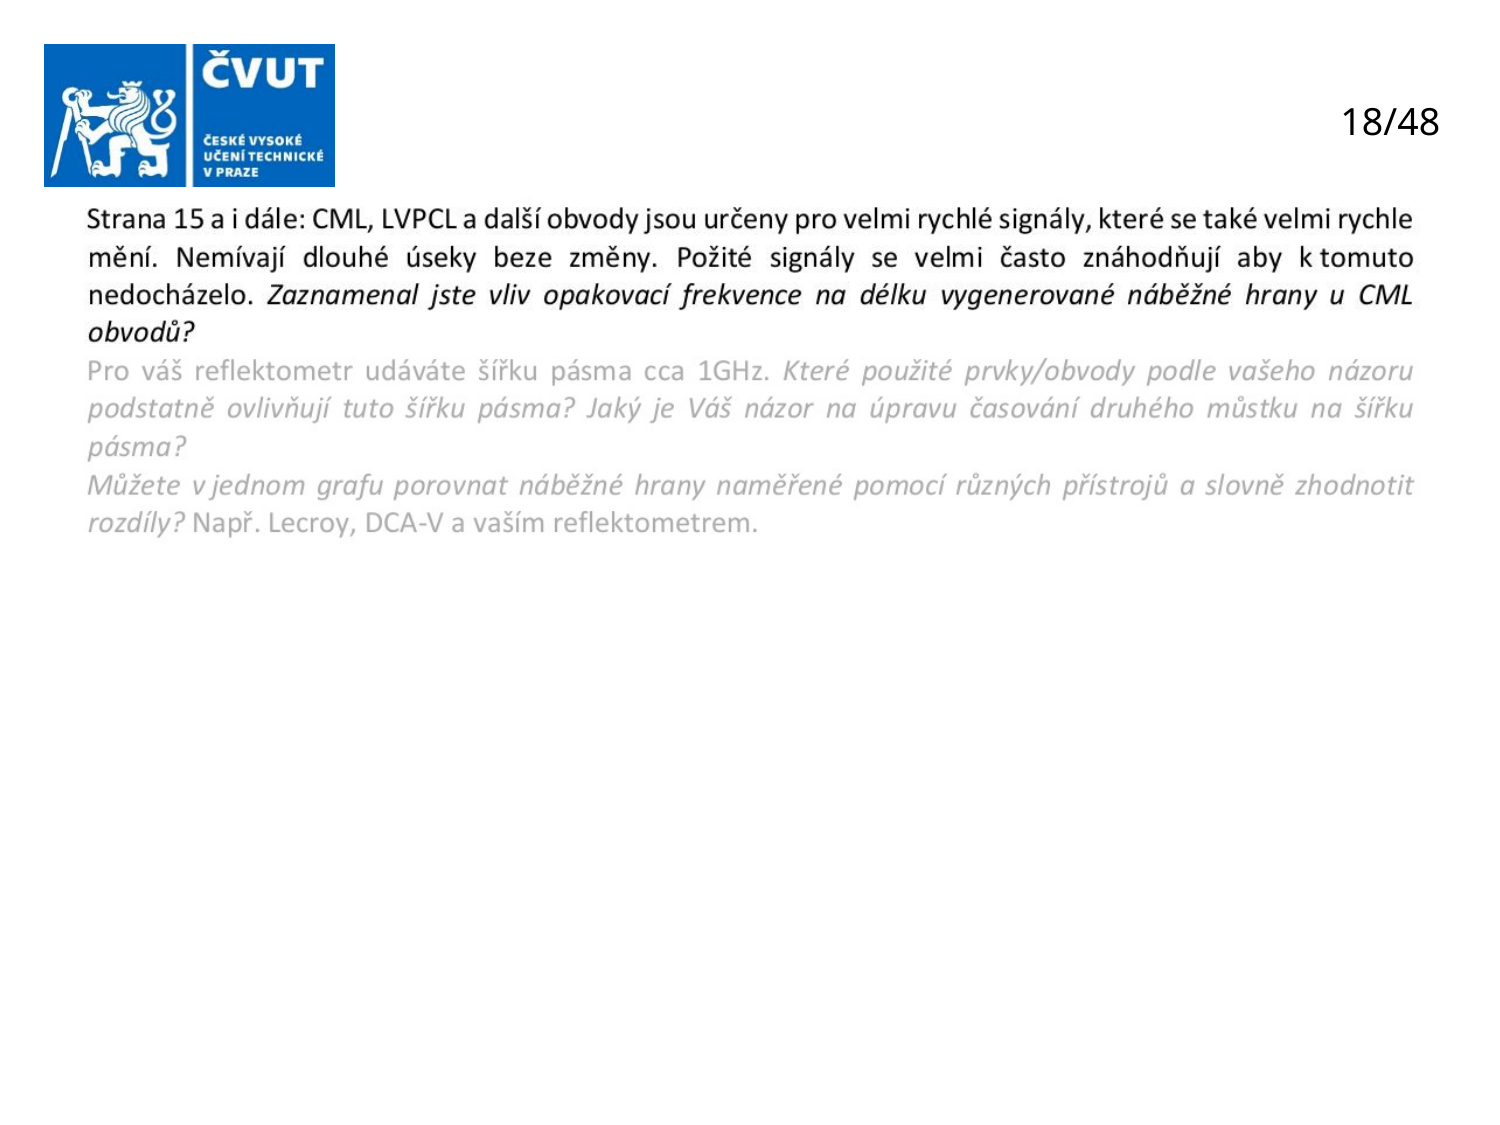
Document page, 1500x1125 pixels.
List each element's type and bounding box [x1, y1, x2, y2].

picture [75, 198, 1426, 344]
text_box [15, 344, 1486, 545]
picture [44, 44, 335, 187]
